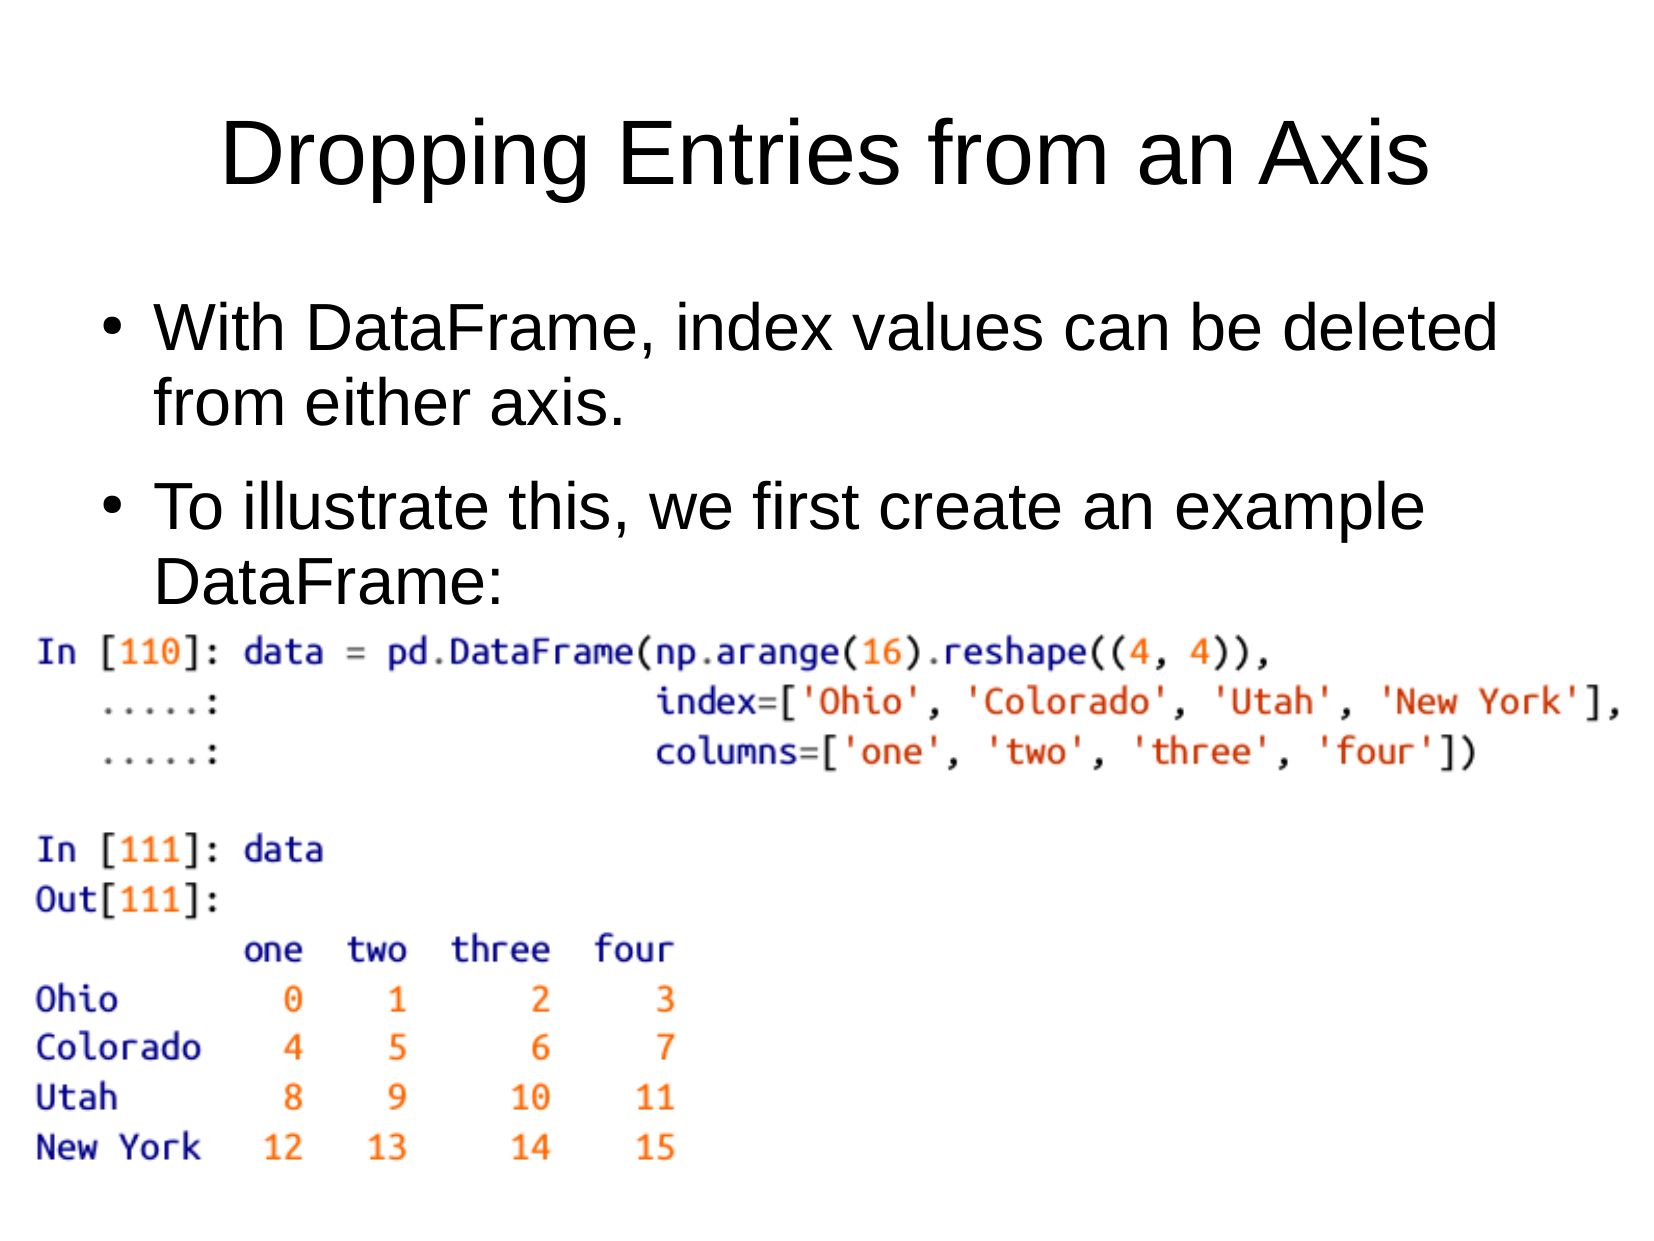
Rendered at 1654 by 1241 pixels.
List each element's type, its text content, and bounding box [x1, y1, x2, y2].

picture [30, 629, 1631, 1186]
list With DataFrame, index values can be deleted from either axis. To illustrate this, we first create an example DataFrame: [82, 290, 1571, 629]
title Dropping Entries from an Axis [82, 49, 1571, 257]
